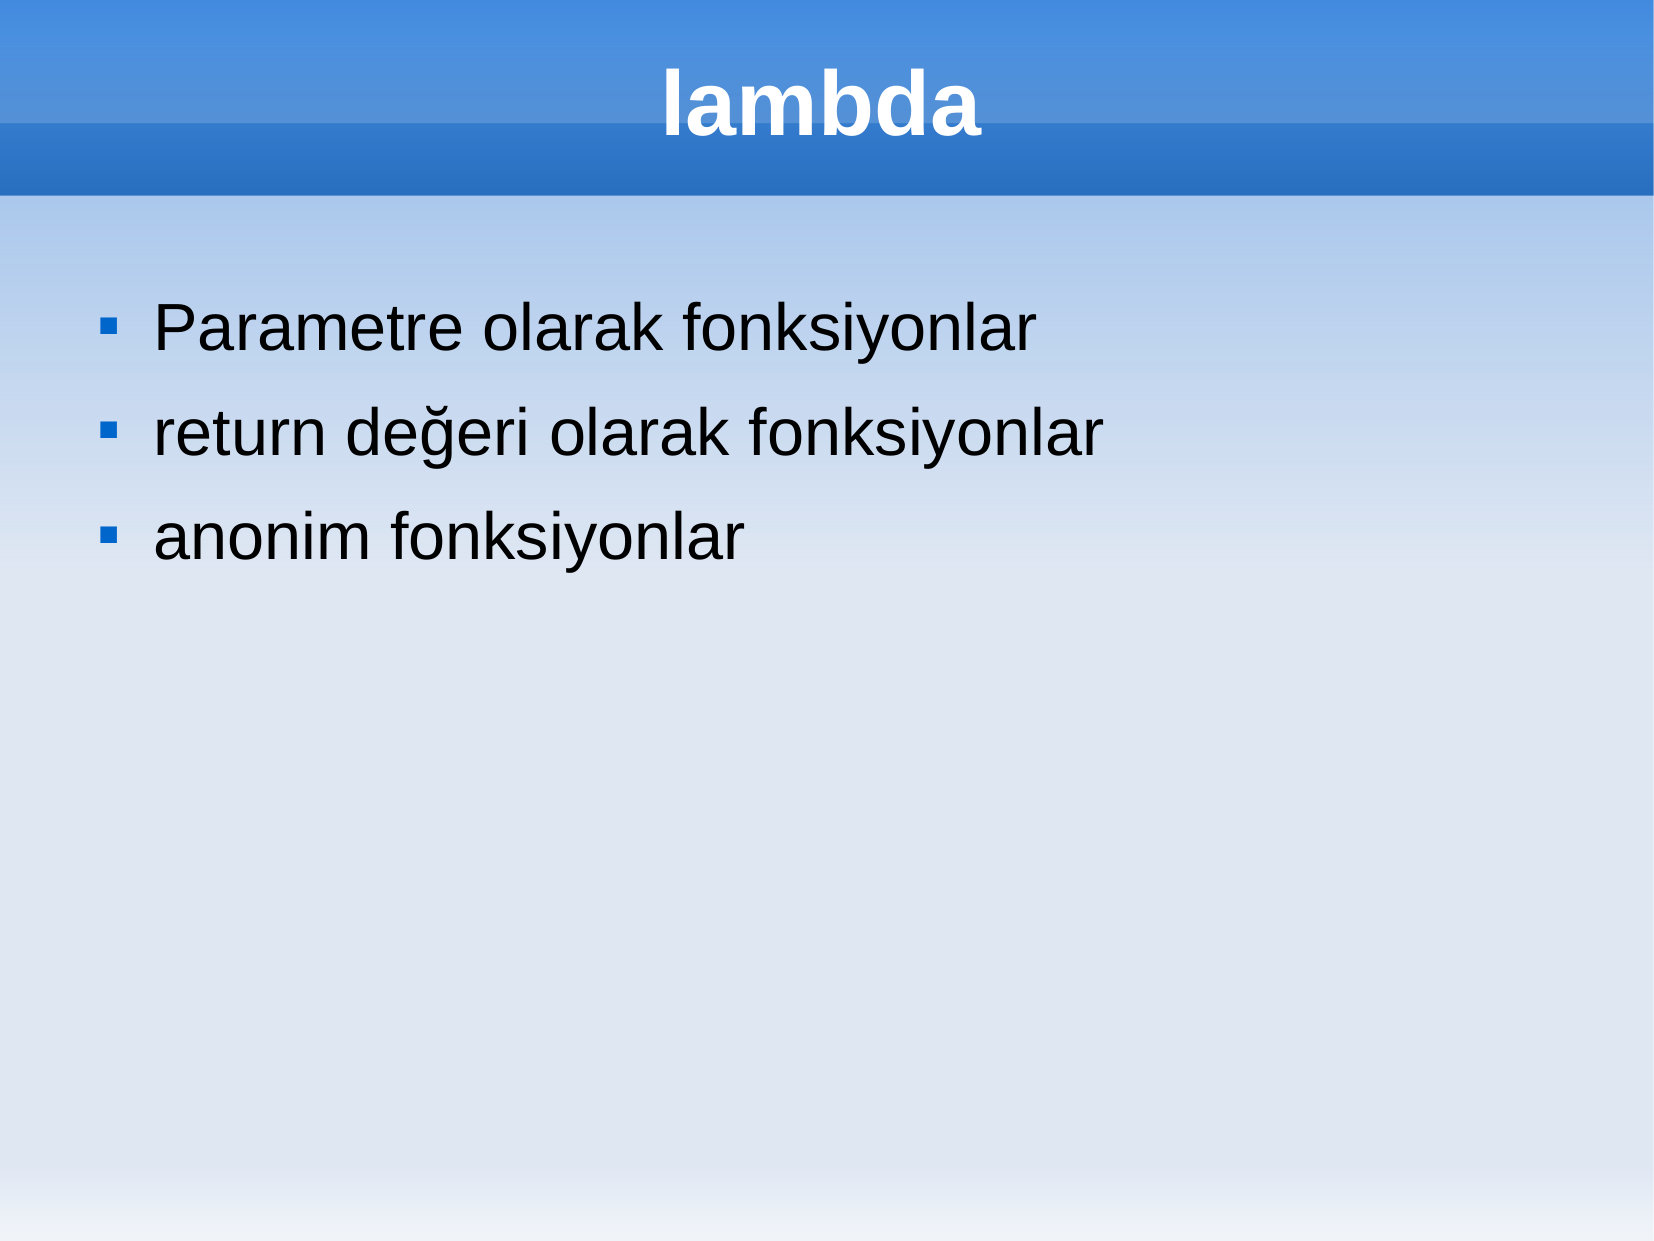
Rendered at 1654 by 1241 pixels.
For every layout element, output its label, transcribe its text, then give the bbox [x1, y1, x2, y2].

list Parametre olarak fonksiyonlar return değeri olarak fonksiyonlar anonim fonksiyonlar [82, 290, 1571, 1109]
title lambda [76, 0, 1565, 208]
picture [0, 0, 1654, 1241]
